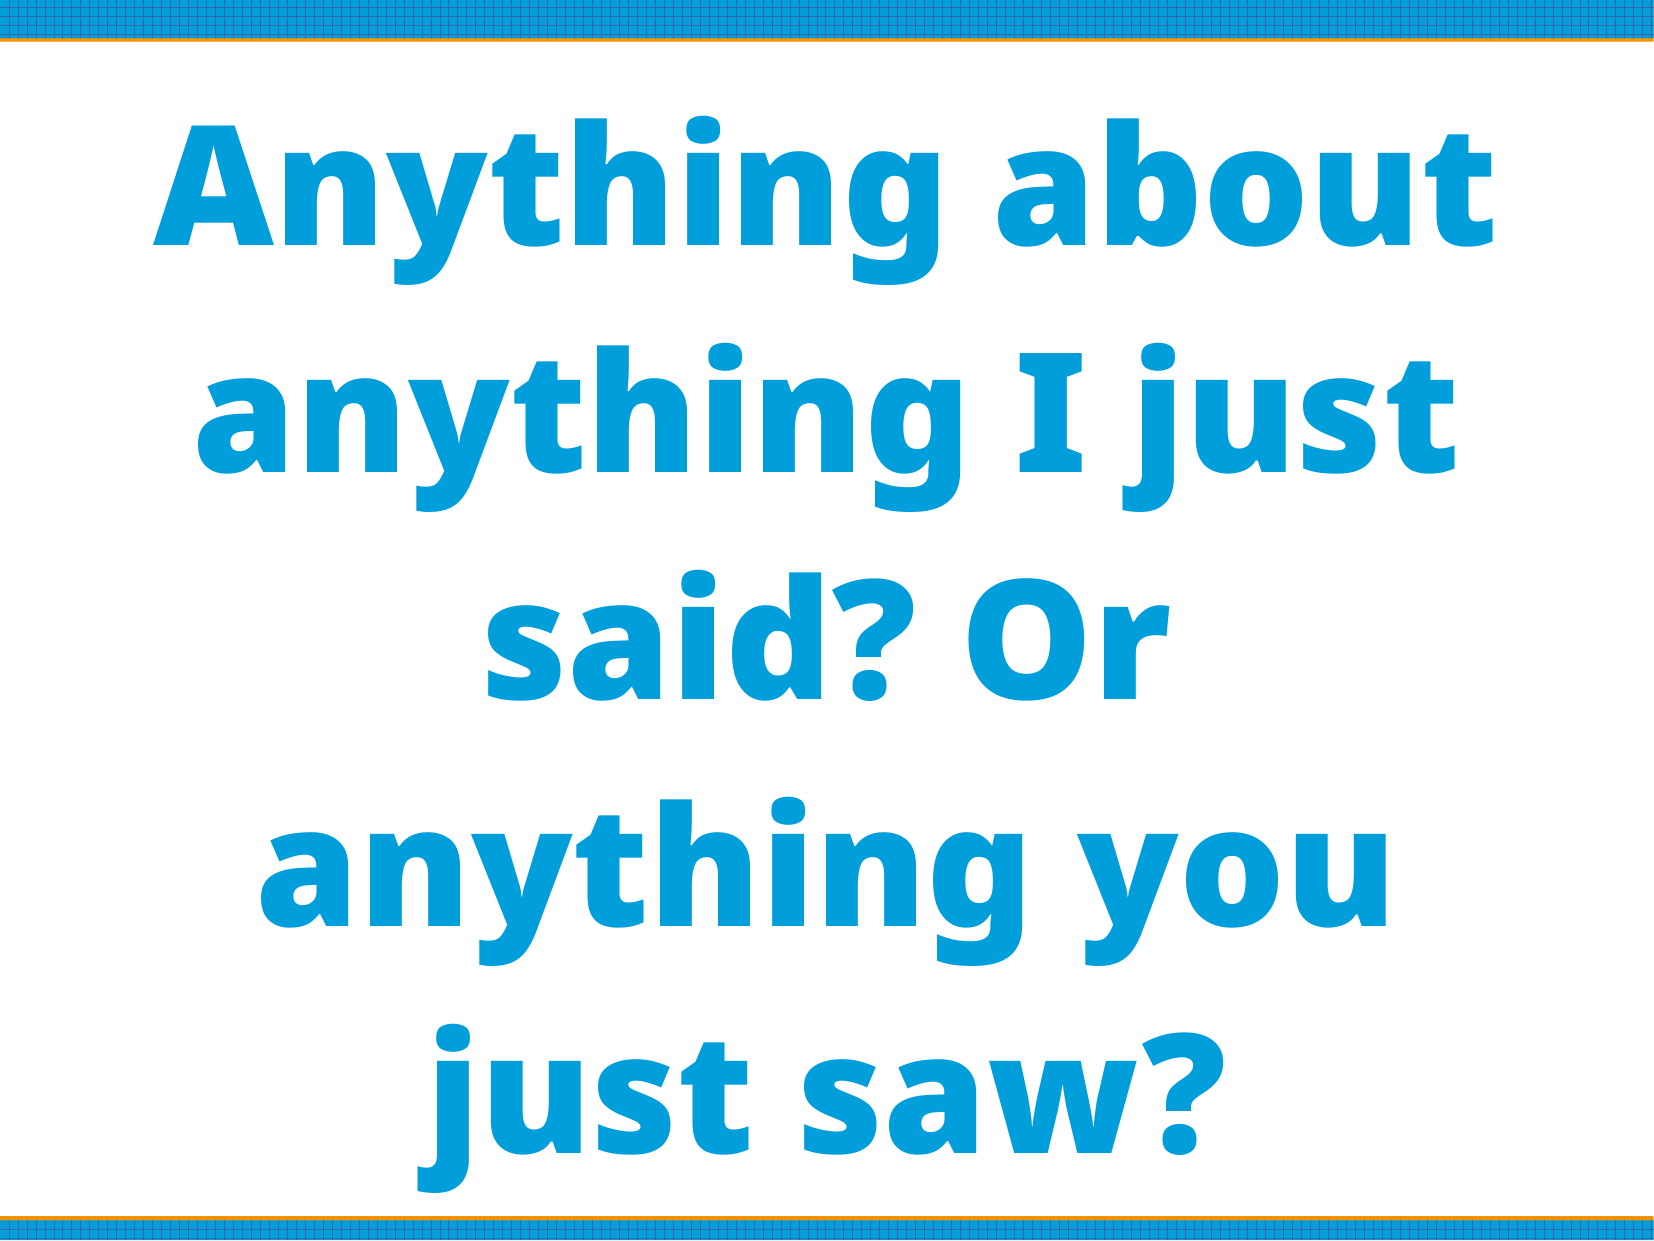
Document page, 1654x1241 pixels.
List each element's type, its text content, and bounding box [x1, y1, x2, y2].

subtitle Anything about anything I just said? Or anything you just saw? [88, 59, 1565, 1211]
